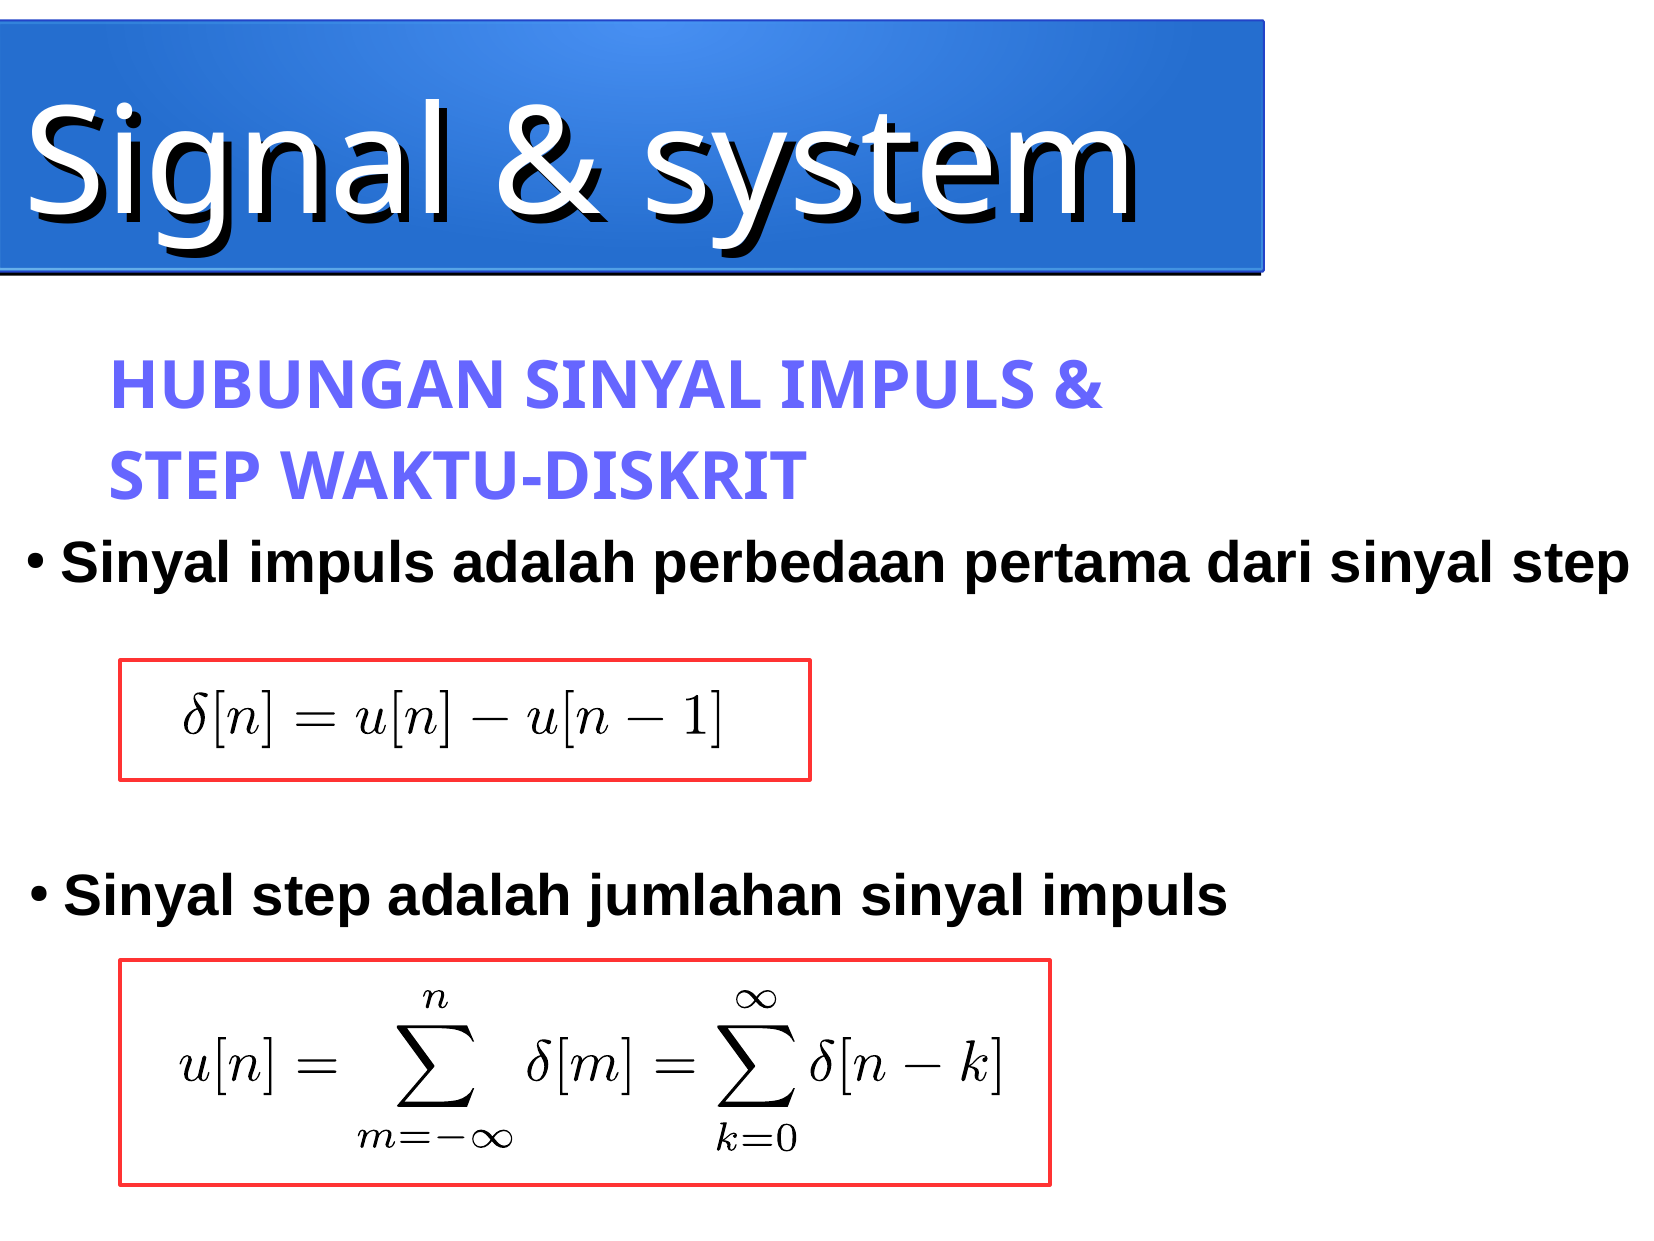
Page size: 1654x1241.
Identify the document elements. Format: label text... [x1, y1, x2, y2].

text_box Sinyal step adalah jumlahan sinyal impuls [13, 855, 1246, 936]
text_box HUBUNGAN SINYAL IMPULS & STEP WAKTU-DISKRIT [93, 331, 1291, 501]
text_box [181, 690, 727, 749]
text_box Sinyal impuls adalah perbedaan pertama dari sinyal step [10, 522, 1654, 603]
text_box [177, 990, 1007, 1153]
title Signal & system [23, 0, 1323, 331]
